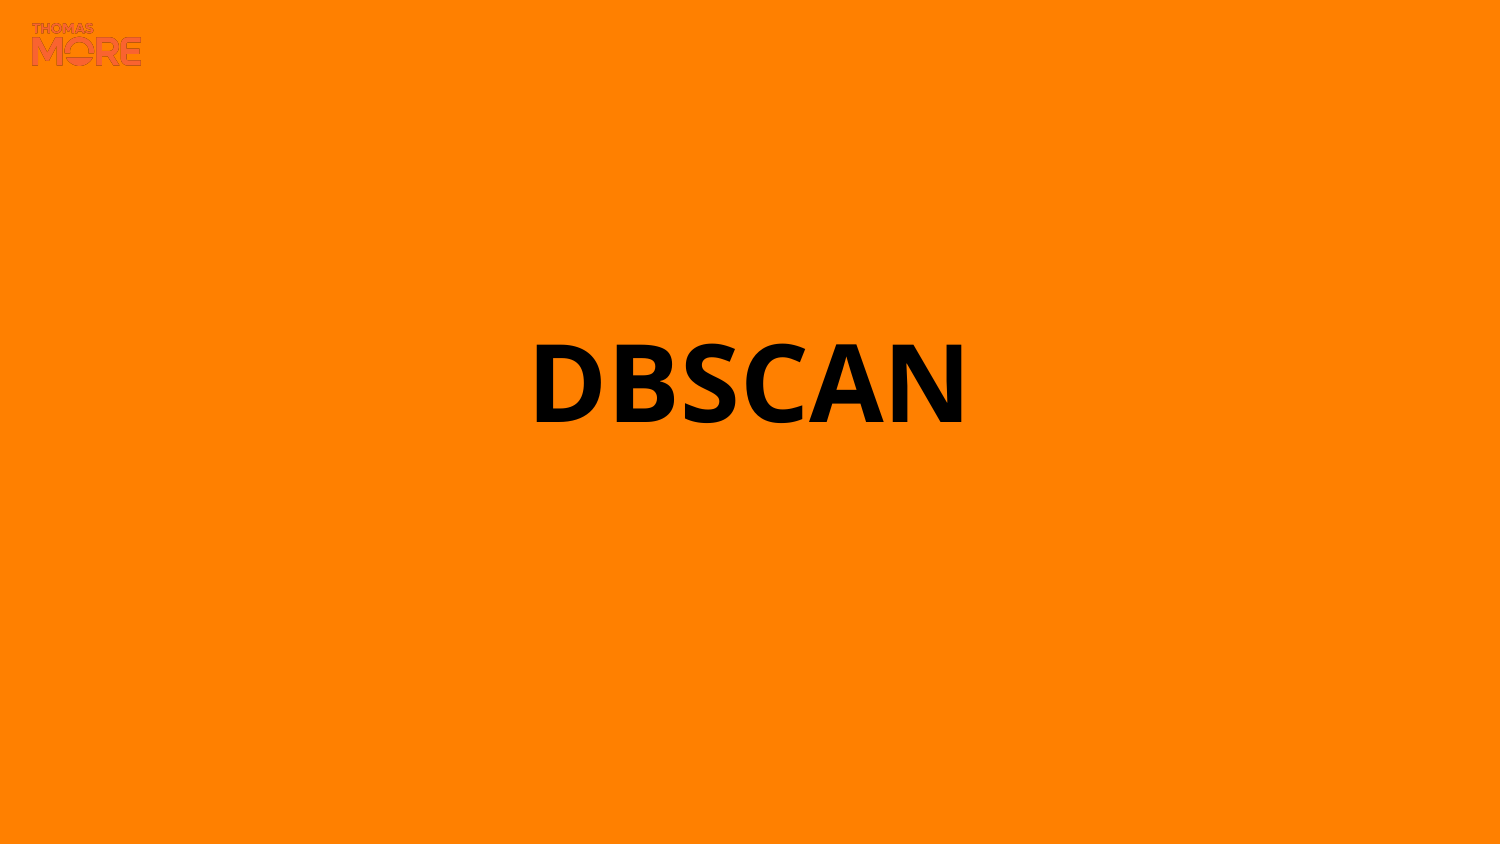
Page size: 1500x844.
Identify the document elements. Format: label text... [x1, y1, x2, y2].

picture [22, 13, 151, 76]
title DBSCAN [51, 122, 1449, 459]
